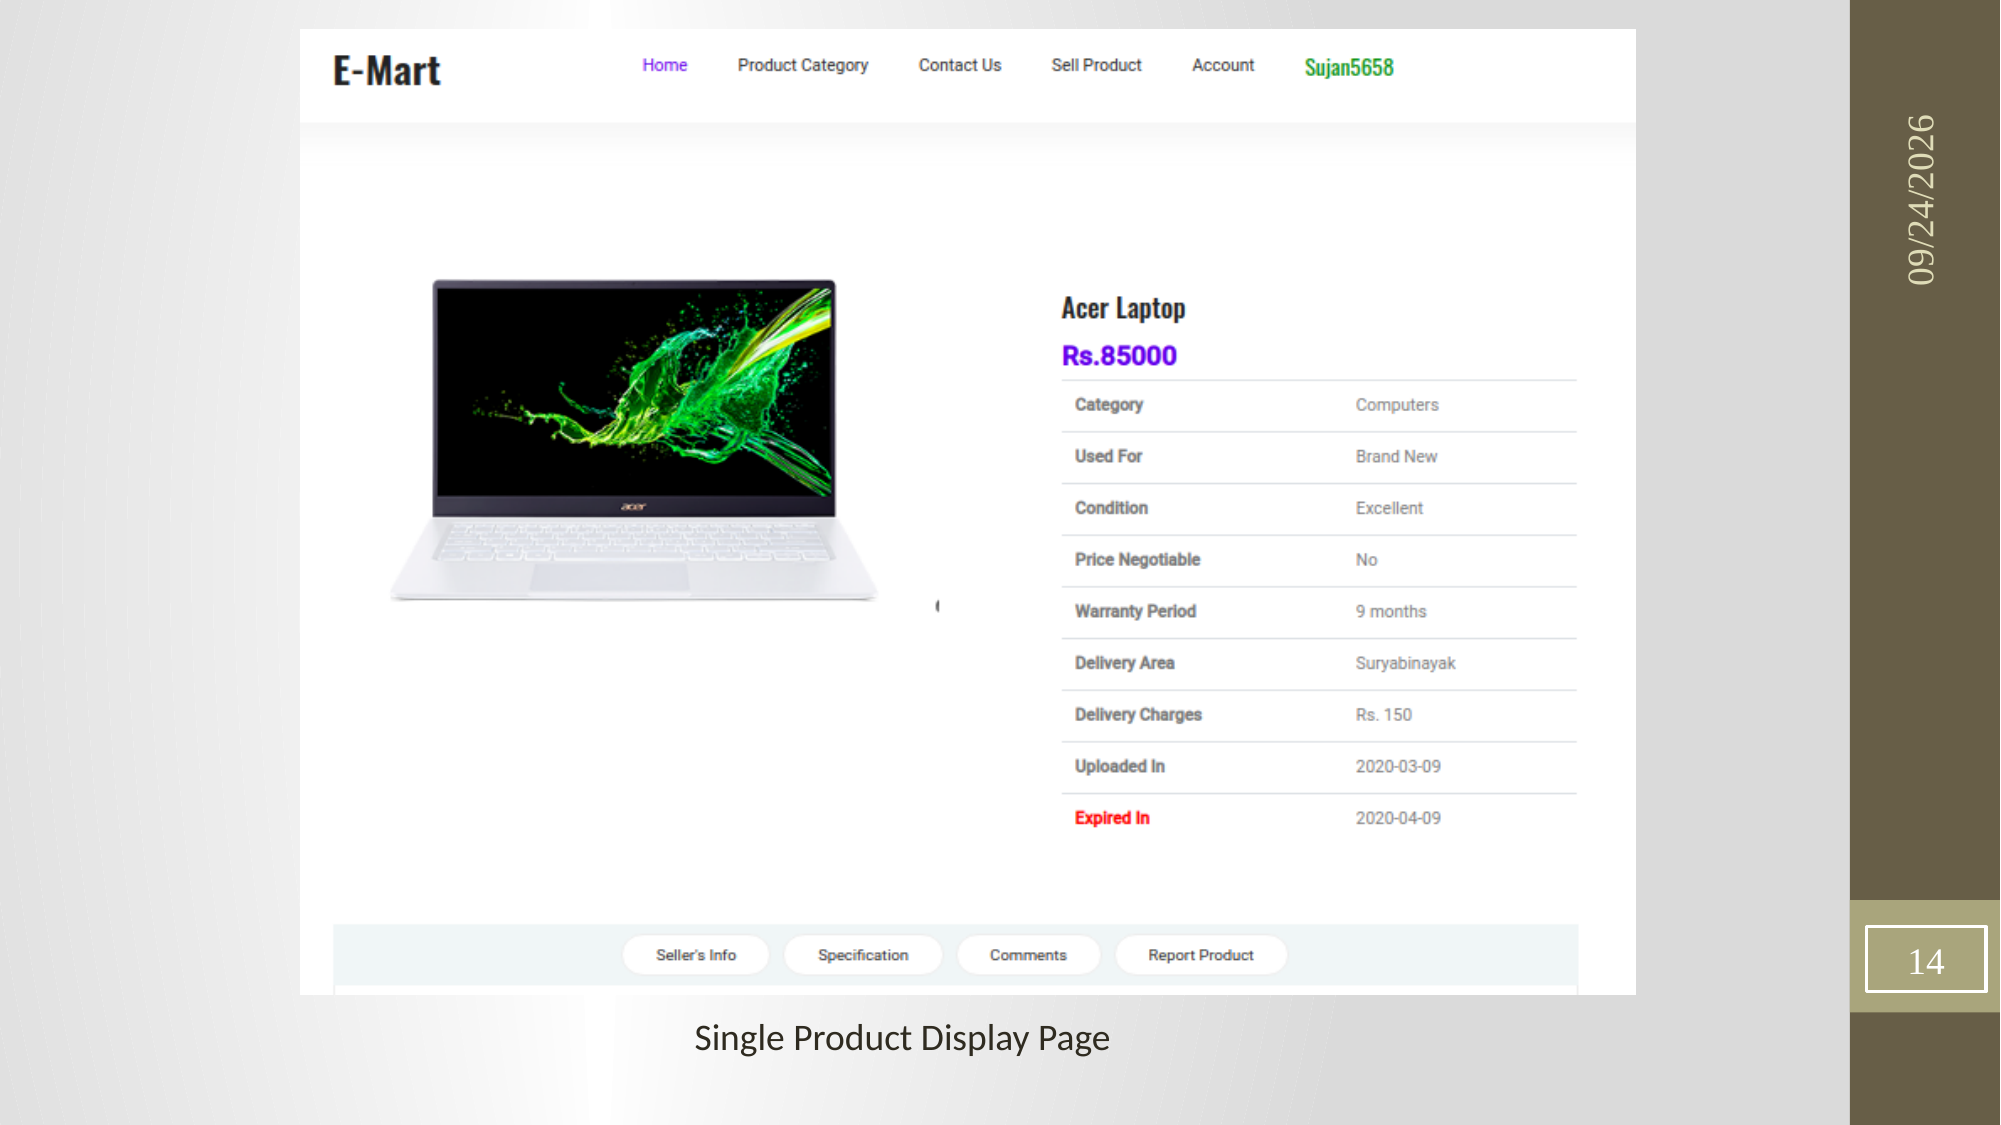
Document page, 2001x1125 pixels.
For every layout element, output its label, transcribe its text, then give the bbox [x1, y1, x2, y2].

slide_number <number> [1866, 926, 1987, 992]
slide_number 11/22/2020 [1878, 100, 1959, 501]
text_box Single Product Display Page [679, 1005, 1320, 1065]
picture [300, 29, 1636, 995]
